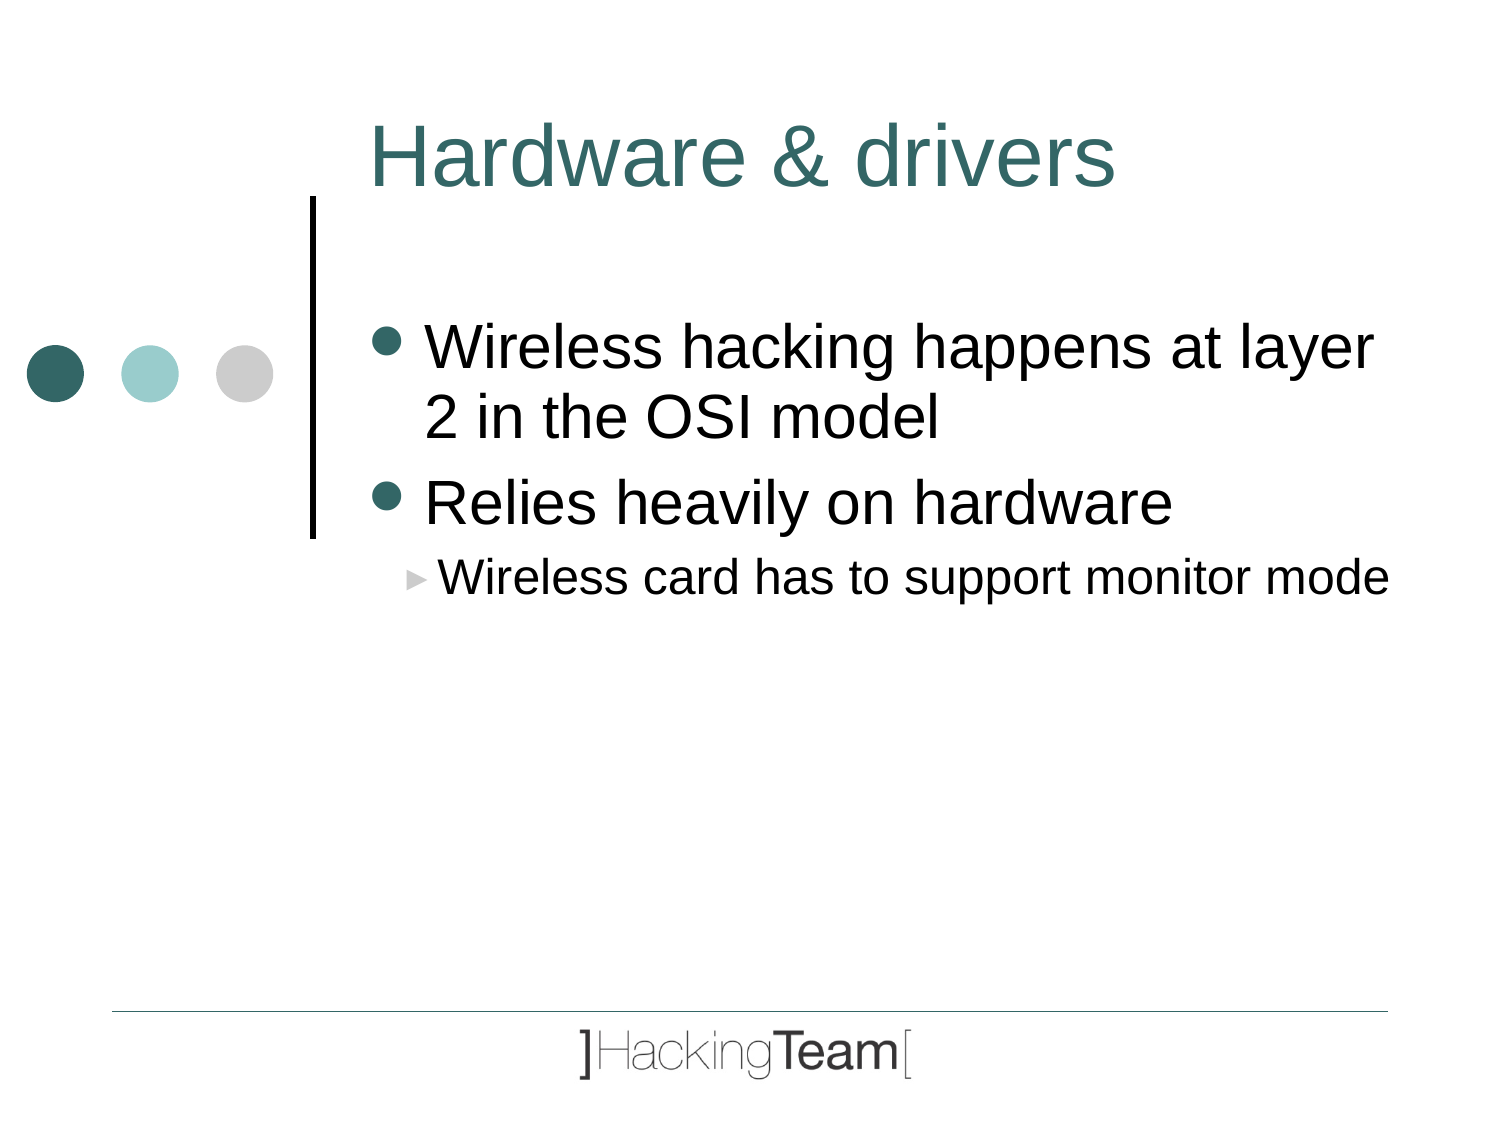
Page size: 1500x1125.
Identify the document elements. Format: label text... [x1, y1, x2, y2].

title Hardware & drivers [249, 38, 1401, 275]
picture [574, 1041, 916, 1084]
list Wireless hacking happens at layer 2 in the OSI model Relies heavily on hardware Wireless card has to support monitor mode [249, 312, 1401, 1041]
